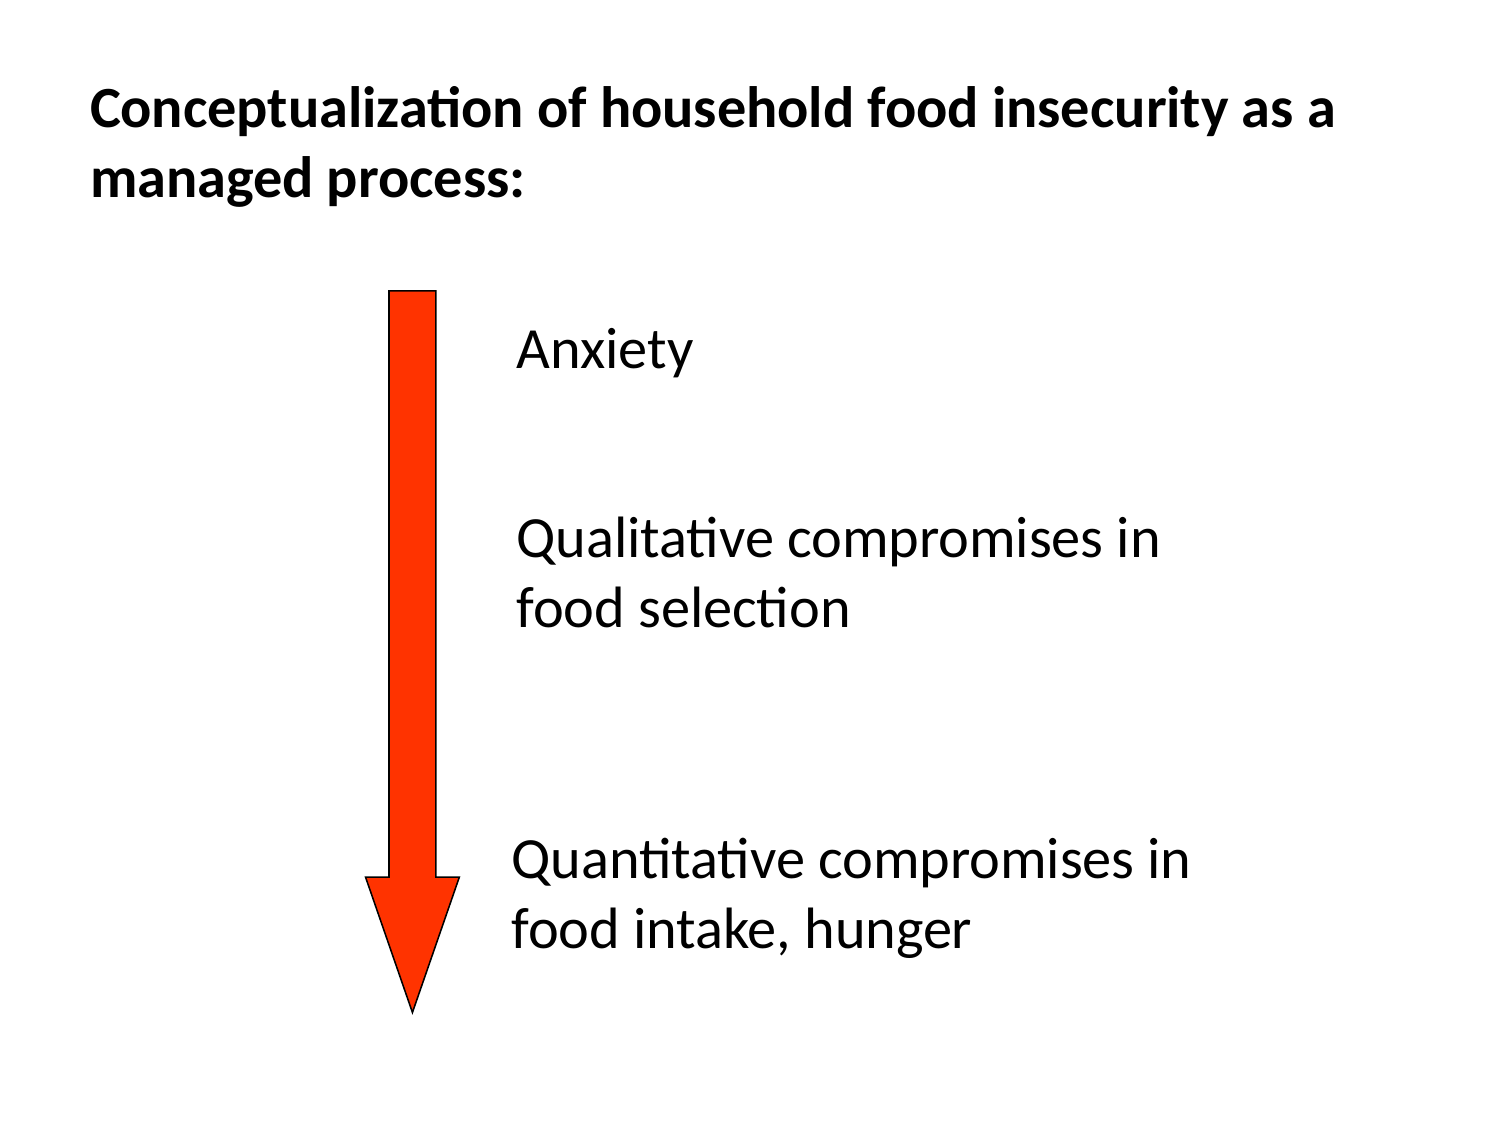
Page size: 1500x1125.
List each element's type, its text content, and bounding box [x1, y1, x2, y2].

text_box Quantitative compromises in food intake, hunger [496, 812, 1219, 968]
text_box Qualitative compromises in food selection [501, 491, 1224, 647]
text_box [365, 290, 460, 1013]
title Conceptualization of household food insecurity as a managed process: [75, 45, 1425, 233]
text_box Anxiety [501, 302, 937, 388]
